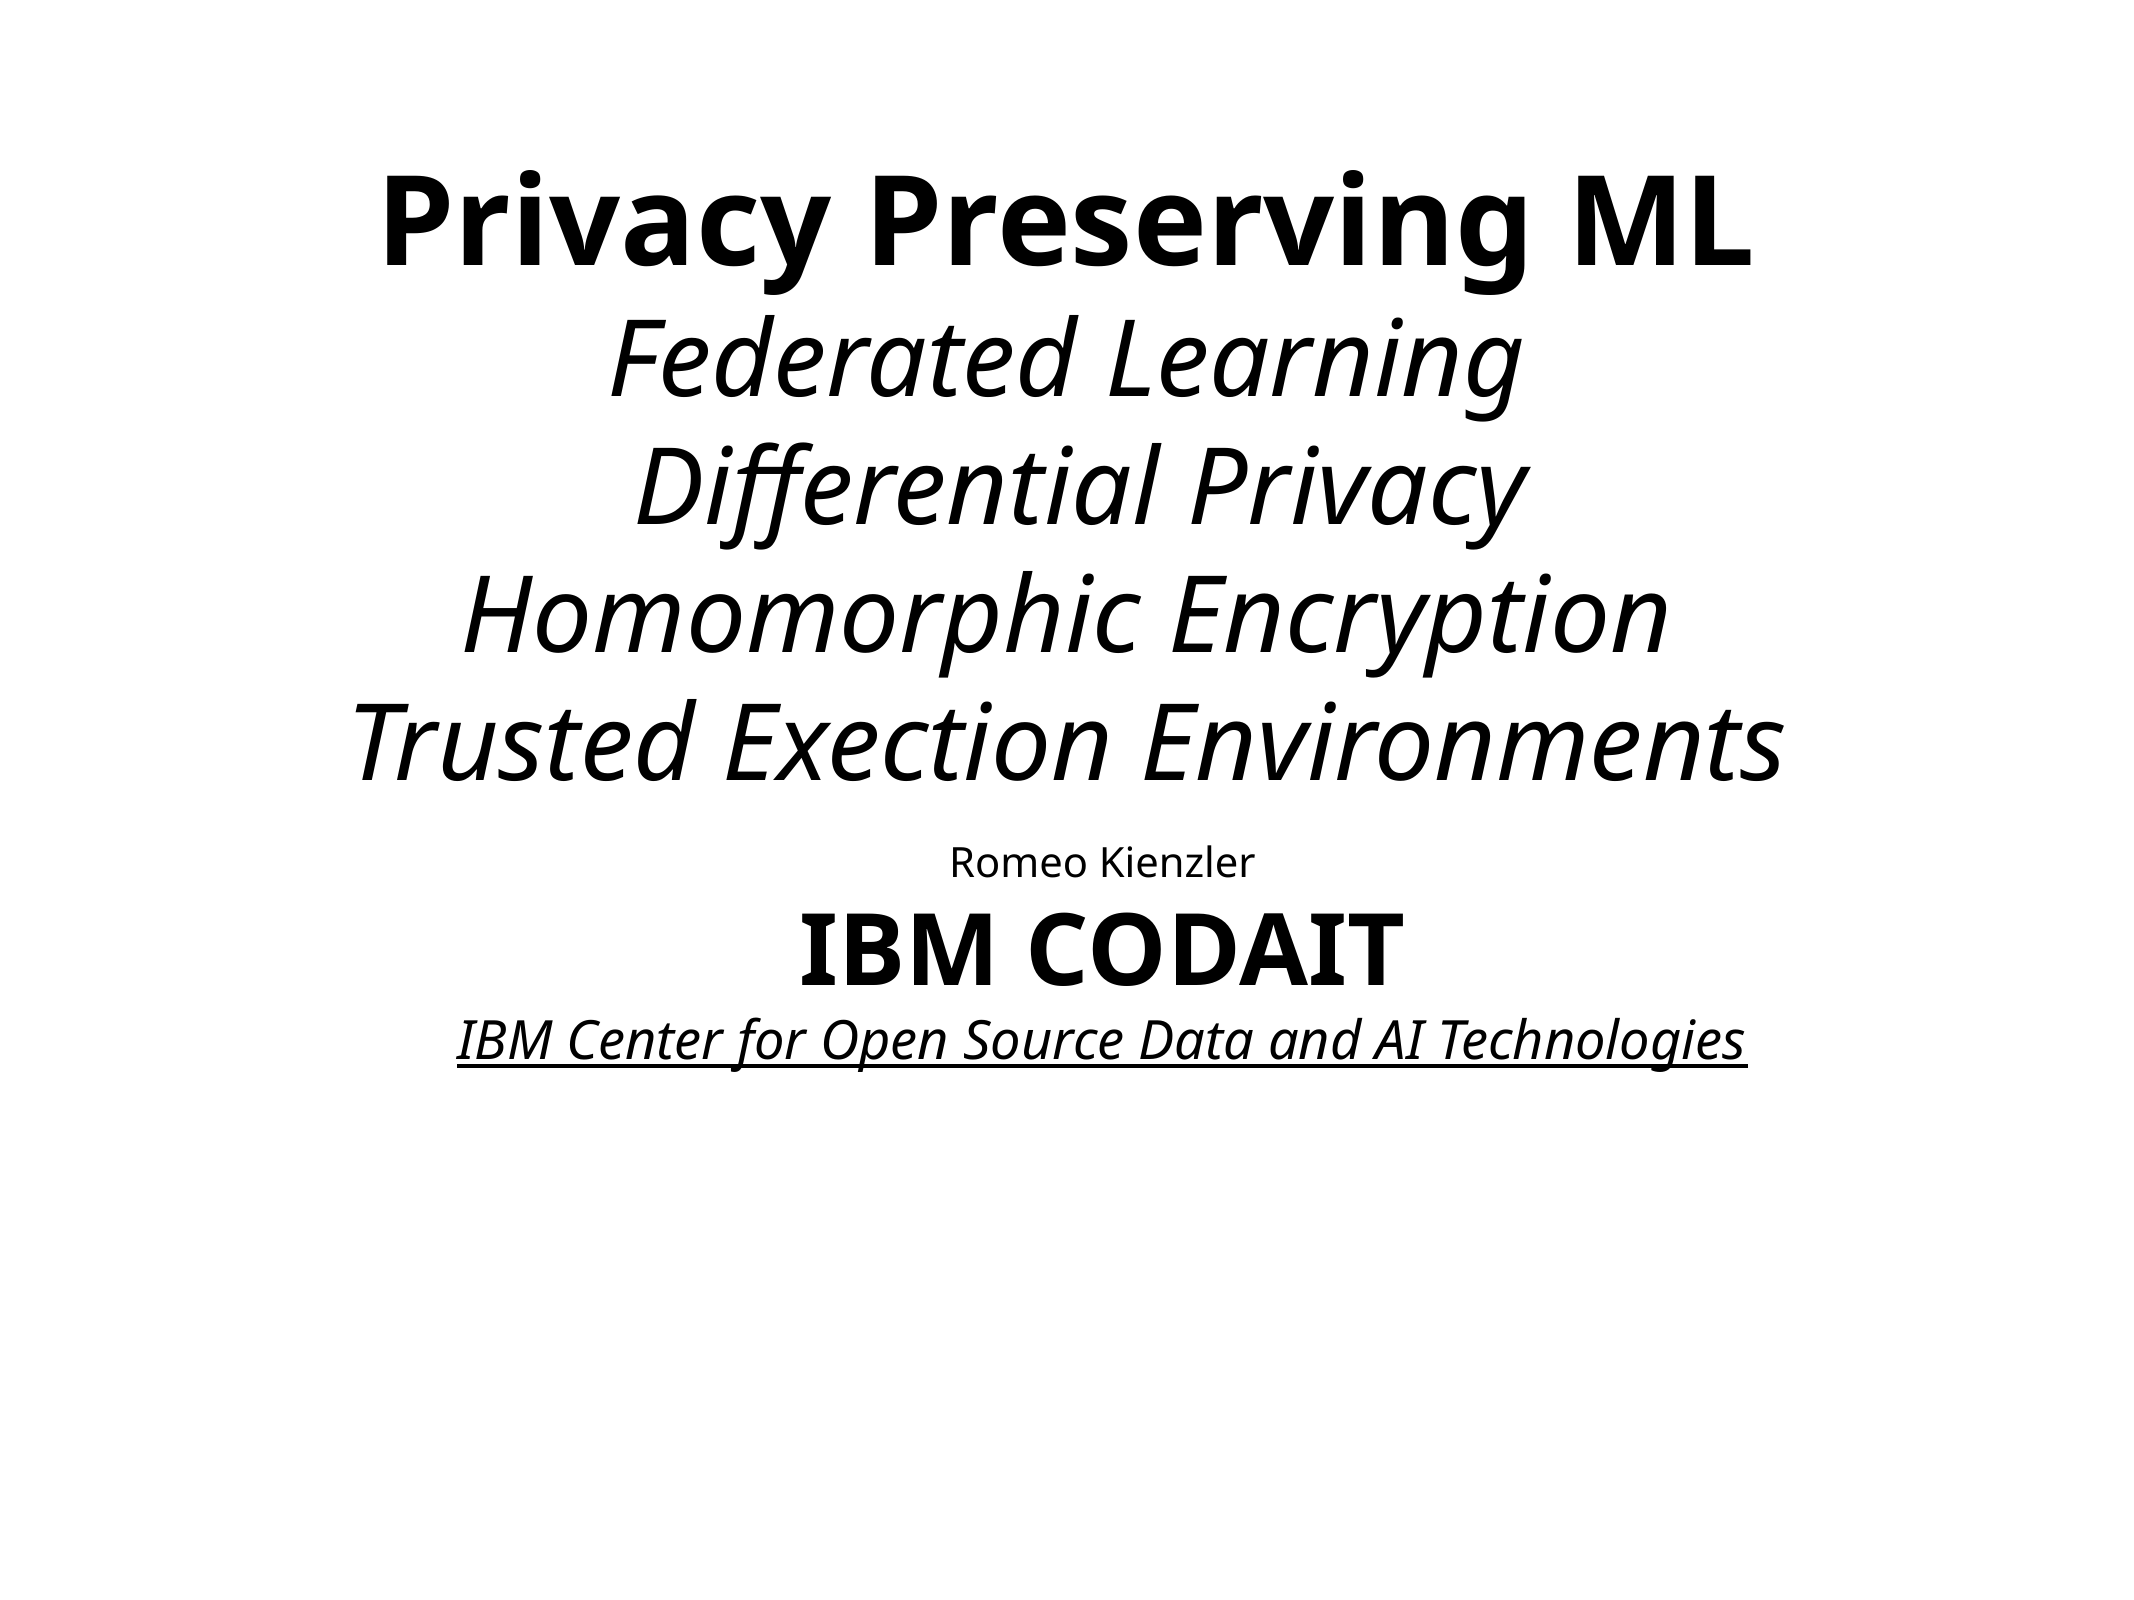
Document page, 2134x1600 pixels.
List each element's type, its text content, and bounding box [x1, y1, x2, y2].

subtitle Romeo Kienzler IBM CODAIT IBM Center for Open Source Data and AI Technologies [15, 827, 2134, 1013]
title Privacy Preserving ML Federated Learning Differential Privacy Homomorphic Encryption Trusted Exection Environments [208, 268, 1925, 811]
